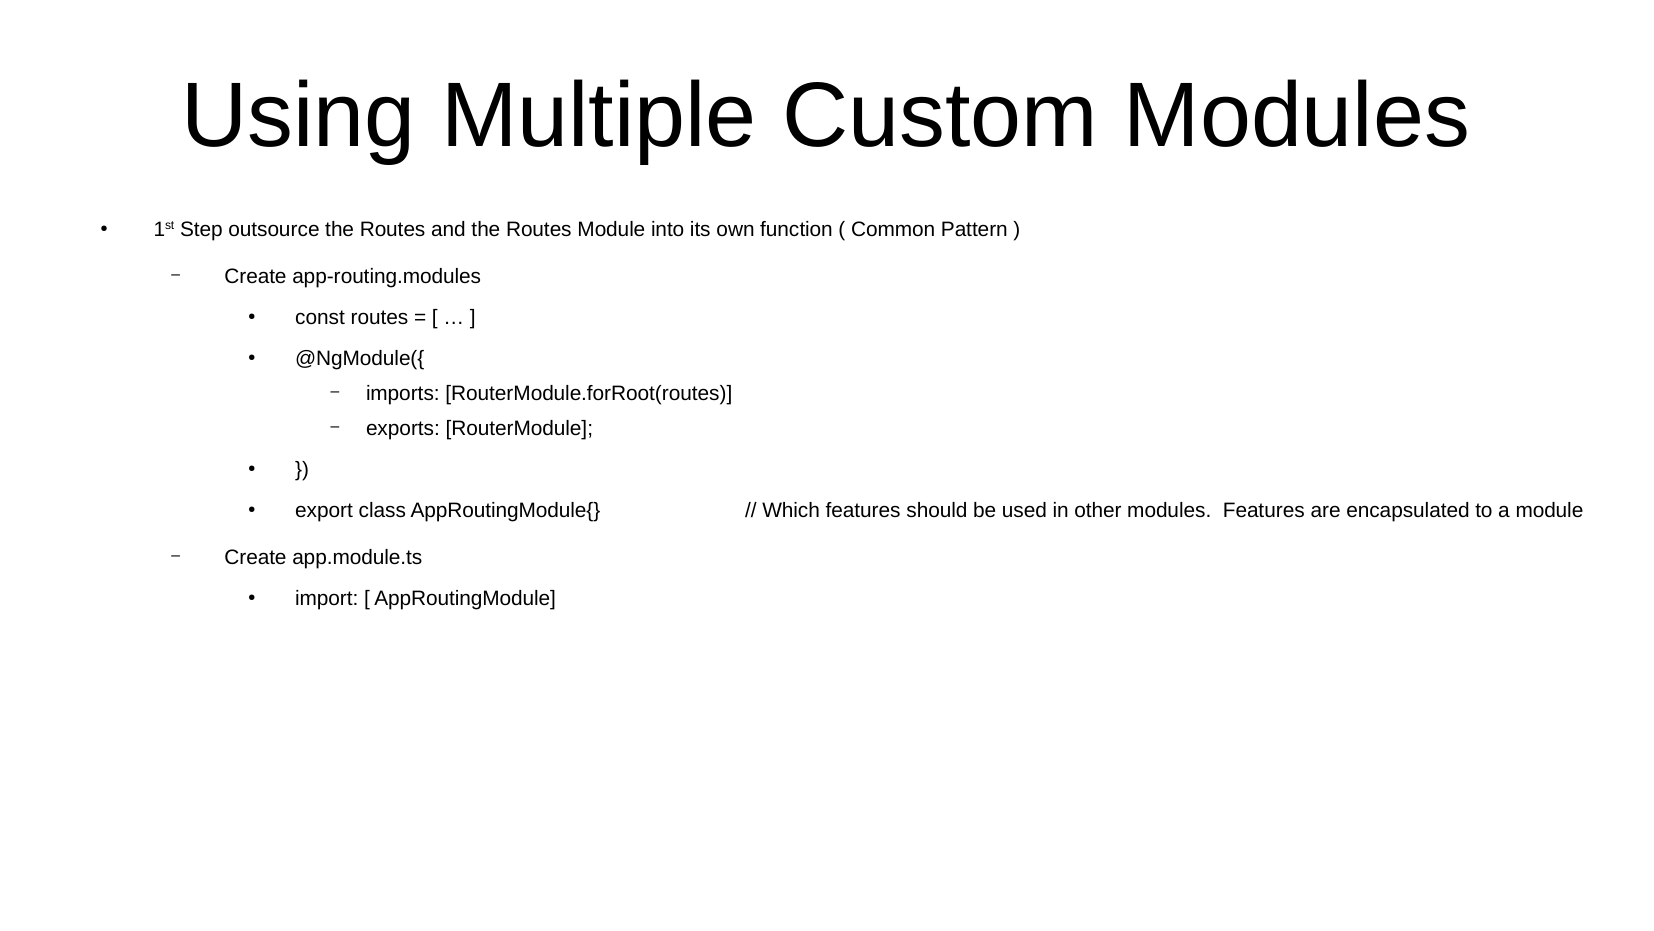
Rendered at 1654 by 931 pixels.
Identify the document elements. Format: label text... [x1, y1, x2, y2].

title Using Multiple Custom Modules [82, 37, 1571, 193]
list 1st Step outsource the Routes and the Routes Module into its own function ( Common Pattern ) Create app-routing.modules const routes = [ … ] @NgModule({ imports: [RouterModule.forRoot(routes)] exports: [RouterModule]; }) export class AppRoutingModule{} // Which features should be used in other modules. Features are encapsulated to a module Create app.module.ts import: [ AppRoutingModule] [82, 217, 1636, 916]
